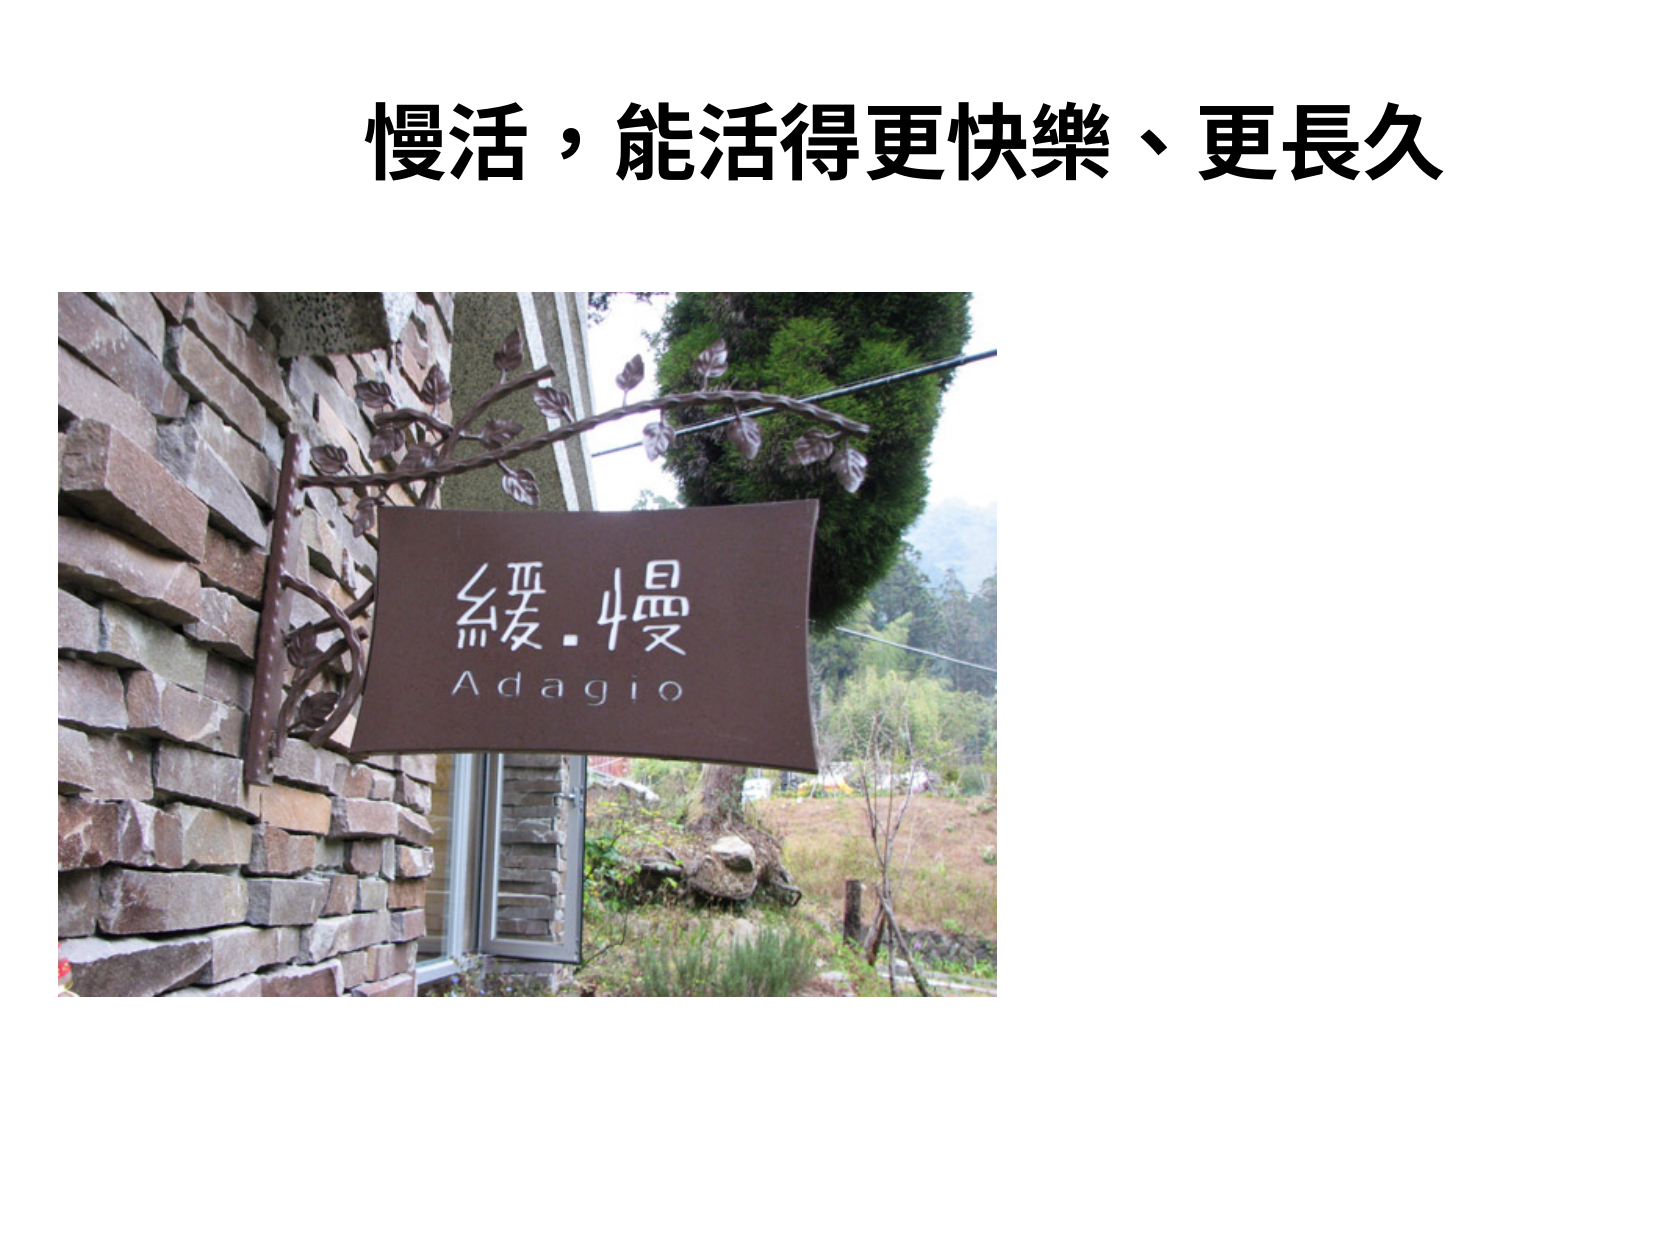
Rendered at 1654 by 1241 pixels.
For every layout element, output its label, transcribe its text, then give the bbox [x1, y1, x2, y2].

picture [58, 292, 997, 997]
text_box 慢活，能活得更快樂、更長久 [348, 82, 1461, 198]
